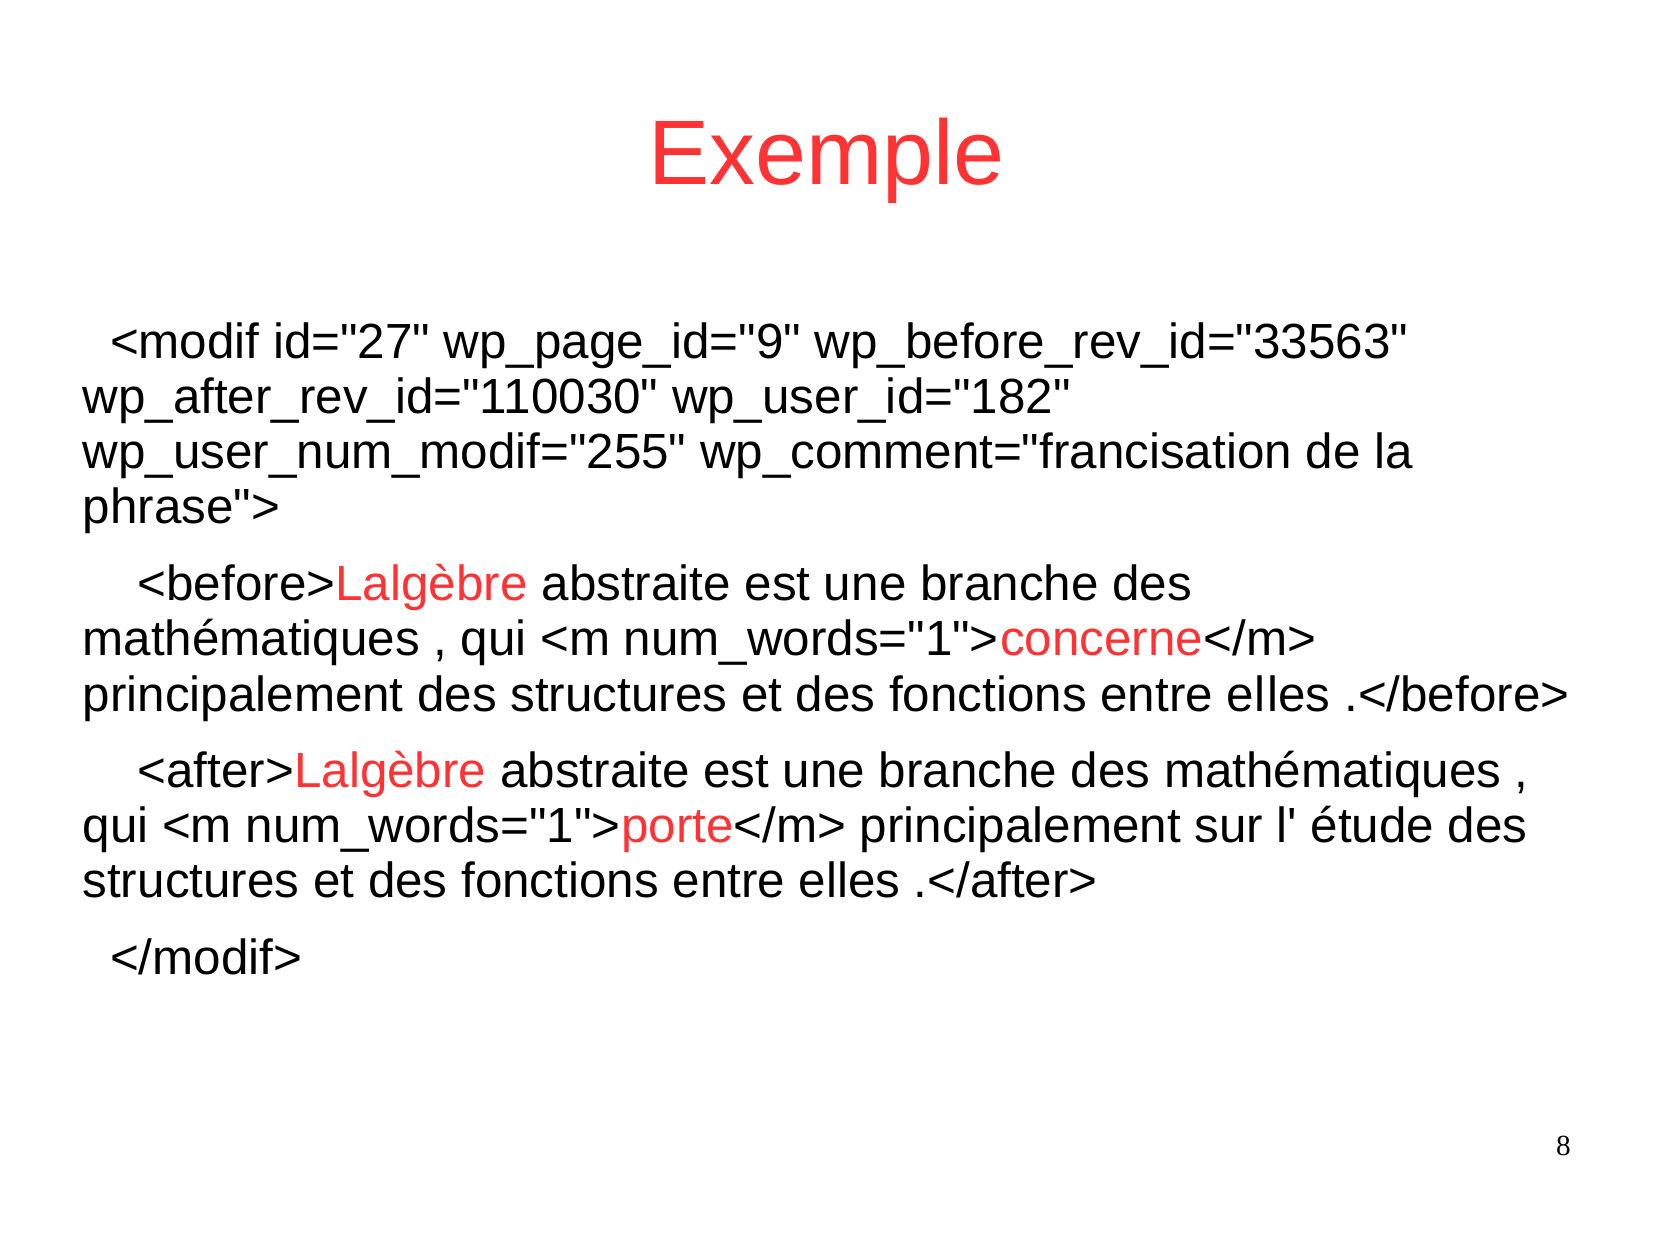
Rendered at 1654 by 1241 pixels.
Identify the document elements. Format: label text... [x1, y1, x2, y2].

list <modif id="27" wp_page_id="9" wp_before_rev_id="33563" wp_after_rev_id="110030" wp_user_id="182" wp_user_num_modif="255" wp_comment="francisation de la phrase"> <before>Lalgèbre abstraite est une branche des mathématiques , qui <m num_words="1">concerne</m> principalement des structures et des fonctions entre elles .</before> <after>Lalgèbre abstraite est une branche des mathématiques , qui <m num_words="1">porte</m> principalement sur l' étude des structures et des fonctions entre elles .</after> </modif> [82, 290, 1571, 1010]
title Exemple [82, 49, 1571, 257]
